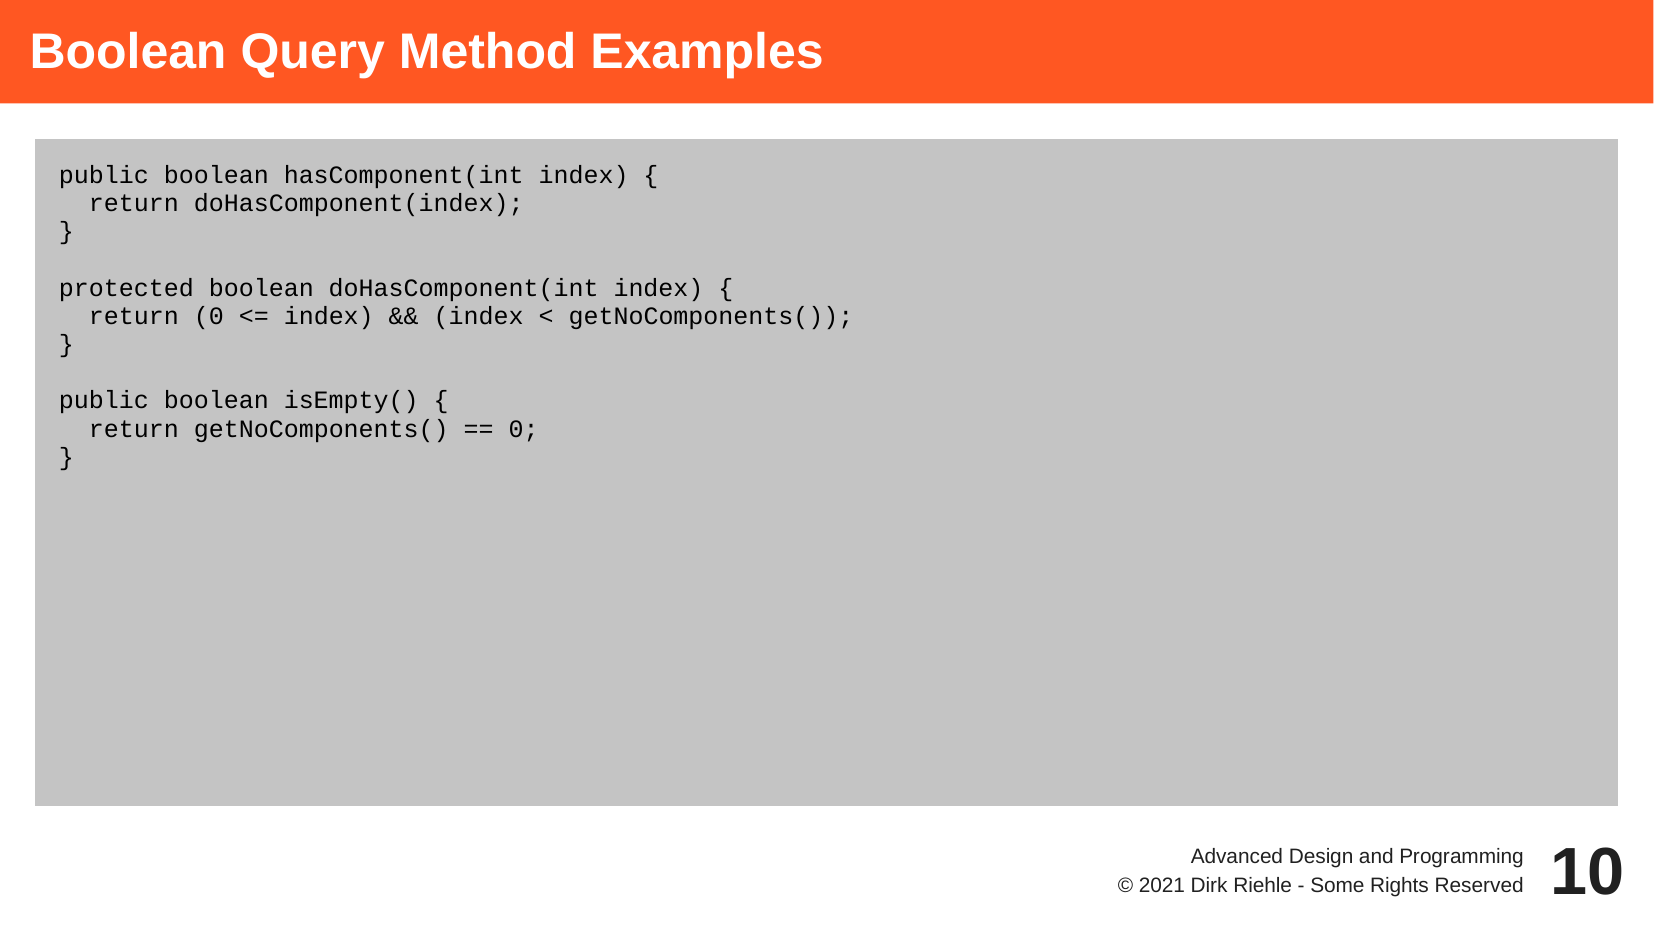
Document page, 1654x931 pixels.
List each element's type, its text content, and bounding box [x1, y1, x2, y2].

list public boolean hasComponent(int index) { return doHasComponent(index); } protected boolean doHasComponent(int index) { return (0 <= index) && (index < getNoComponents()); } public boolean isEmpty() { return getNoComponents() == 0; } [29, 132, 1625, 813]
title Boolean Query Method Examples [0, 0, 1654, 104]
